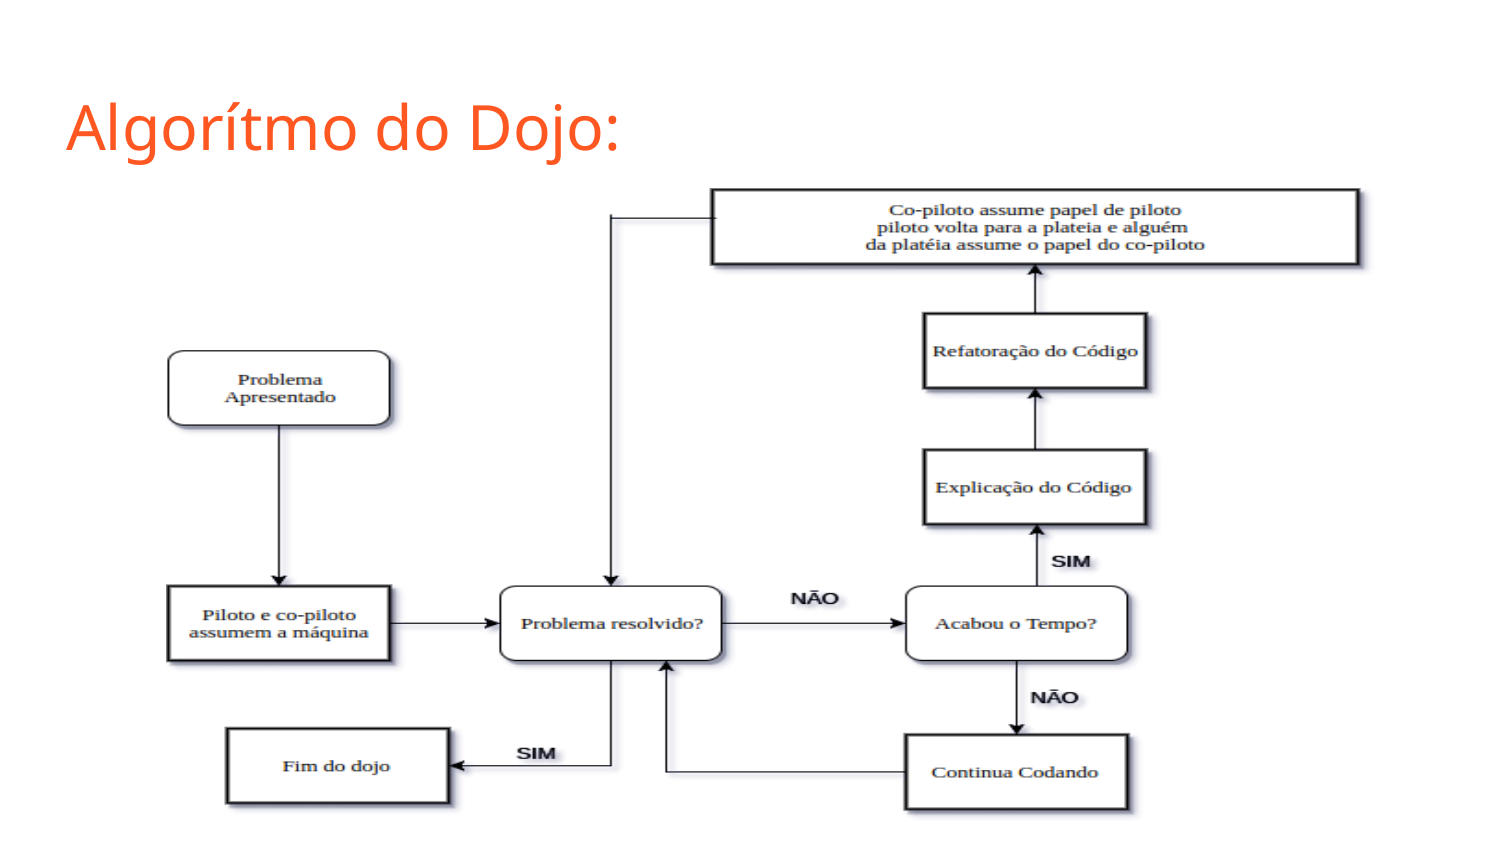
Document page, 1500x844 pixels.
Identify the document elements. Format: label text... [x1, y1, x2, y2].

title Algorítmo do Dojo: [51, 72, 1449, 167]
picture [166, 188, 1374, 822]
